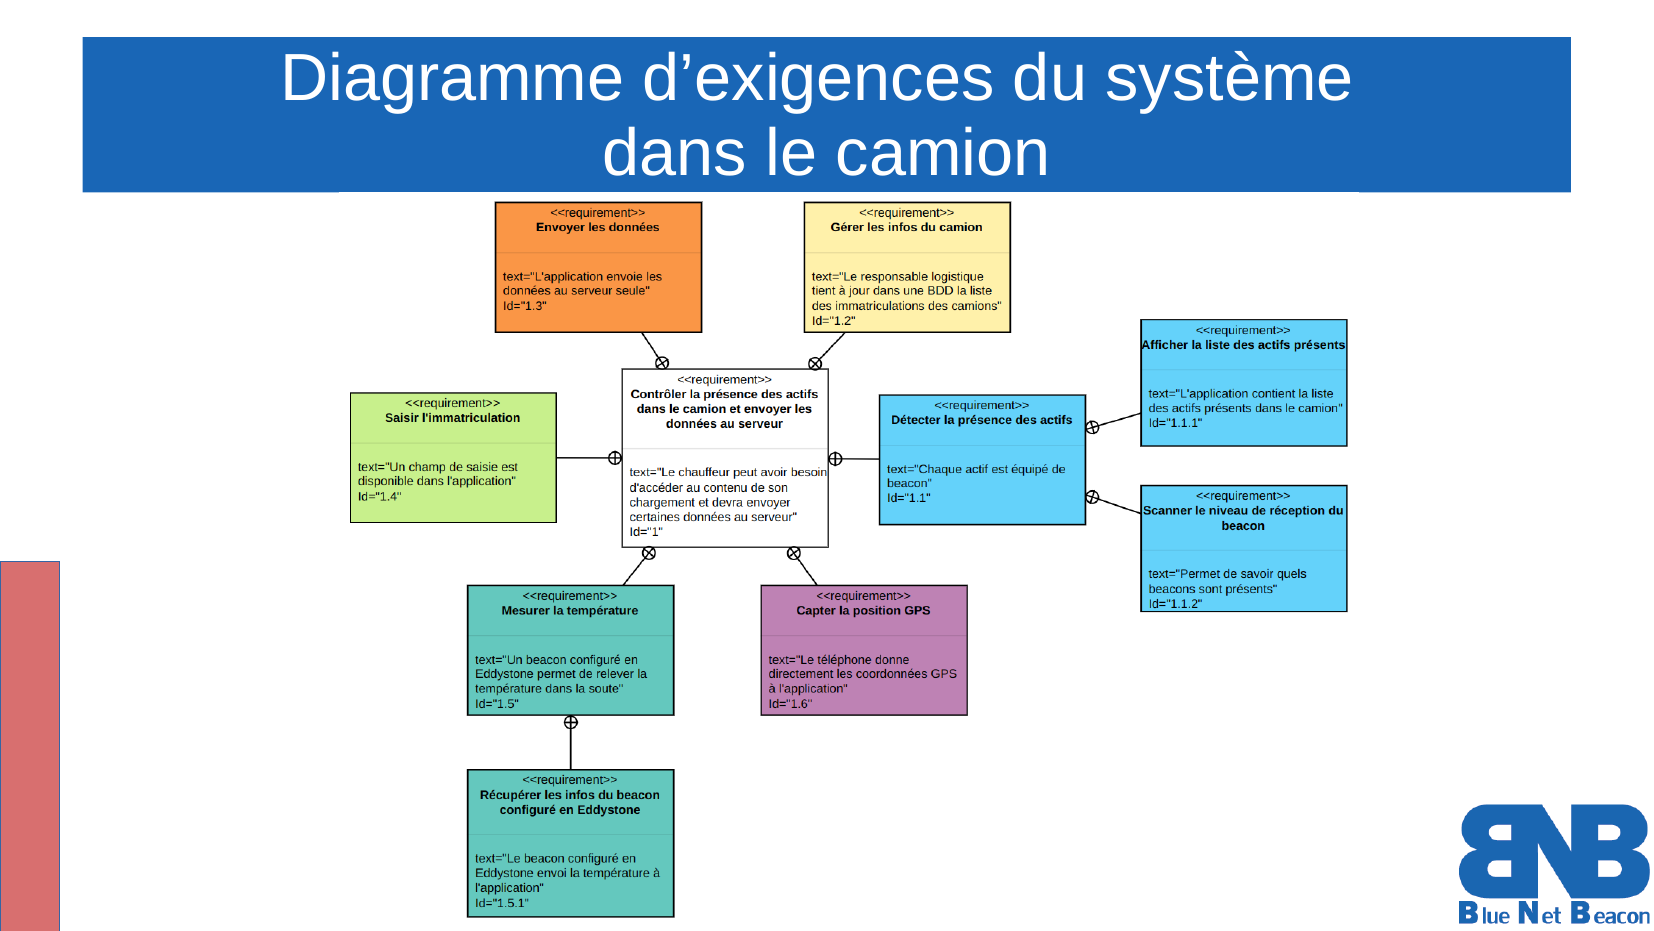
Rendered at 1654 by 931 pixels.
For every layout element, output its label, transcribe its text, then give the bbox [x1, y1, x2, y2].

picture [1459, 797, 1650, 930]
picture [339, 192, 1359, 929]
title Diagramme d’exigences du système dans le camion [82, 37, 1571, 193]
text_box [0, 561, 60, 931]
